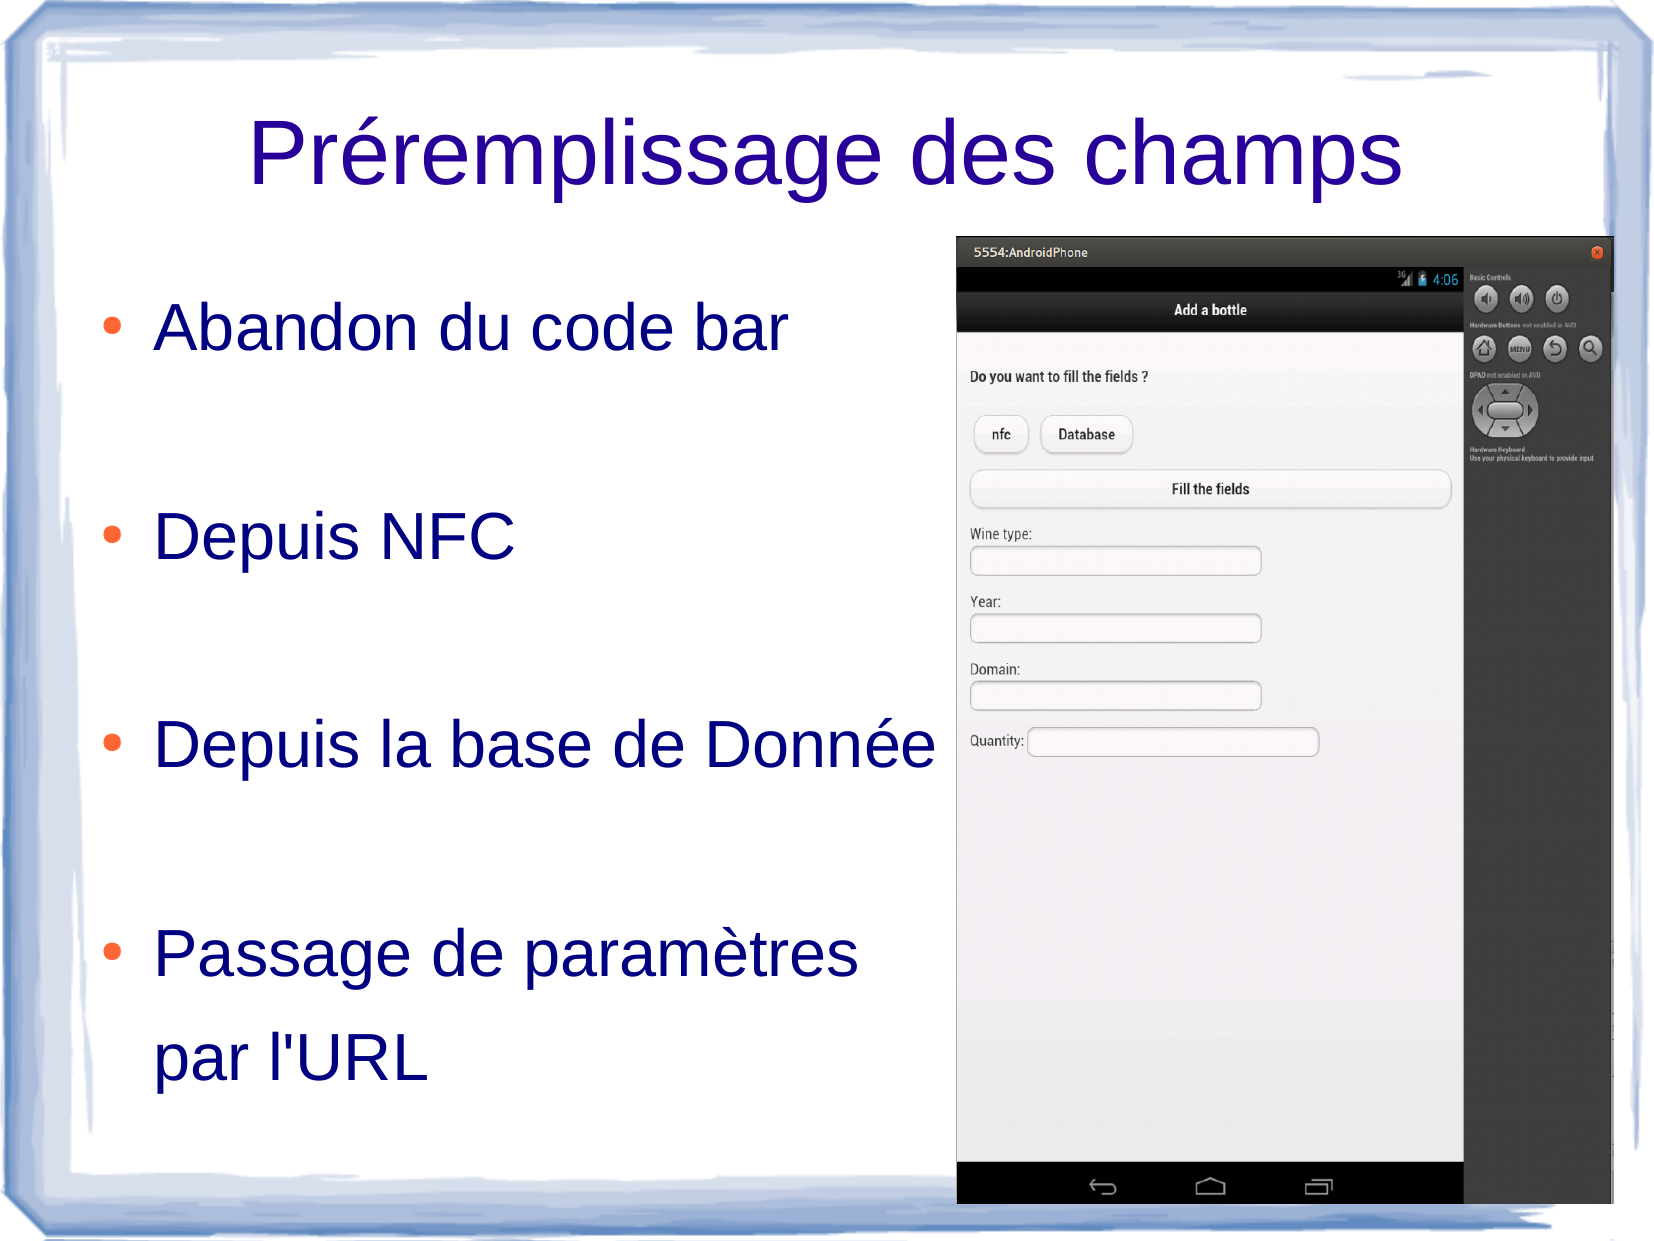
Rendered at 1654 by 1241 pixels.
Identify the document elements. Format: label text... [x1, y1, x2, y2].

title Préremplissage des champs [82, 49, 1571, 257]
list Abandon du code bar Depuis NFC Depuis la base de Donnée Passage de paramètres par l'URL [82, 290, 956, 1158]
picture [0, 0, 1654, 1241]
